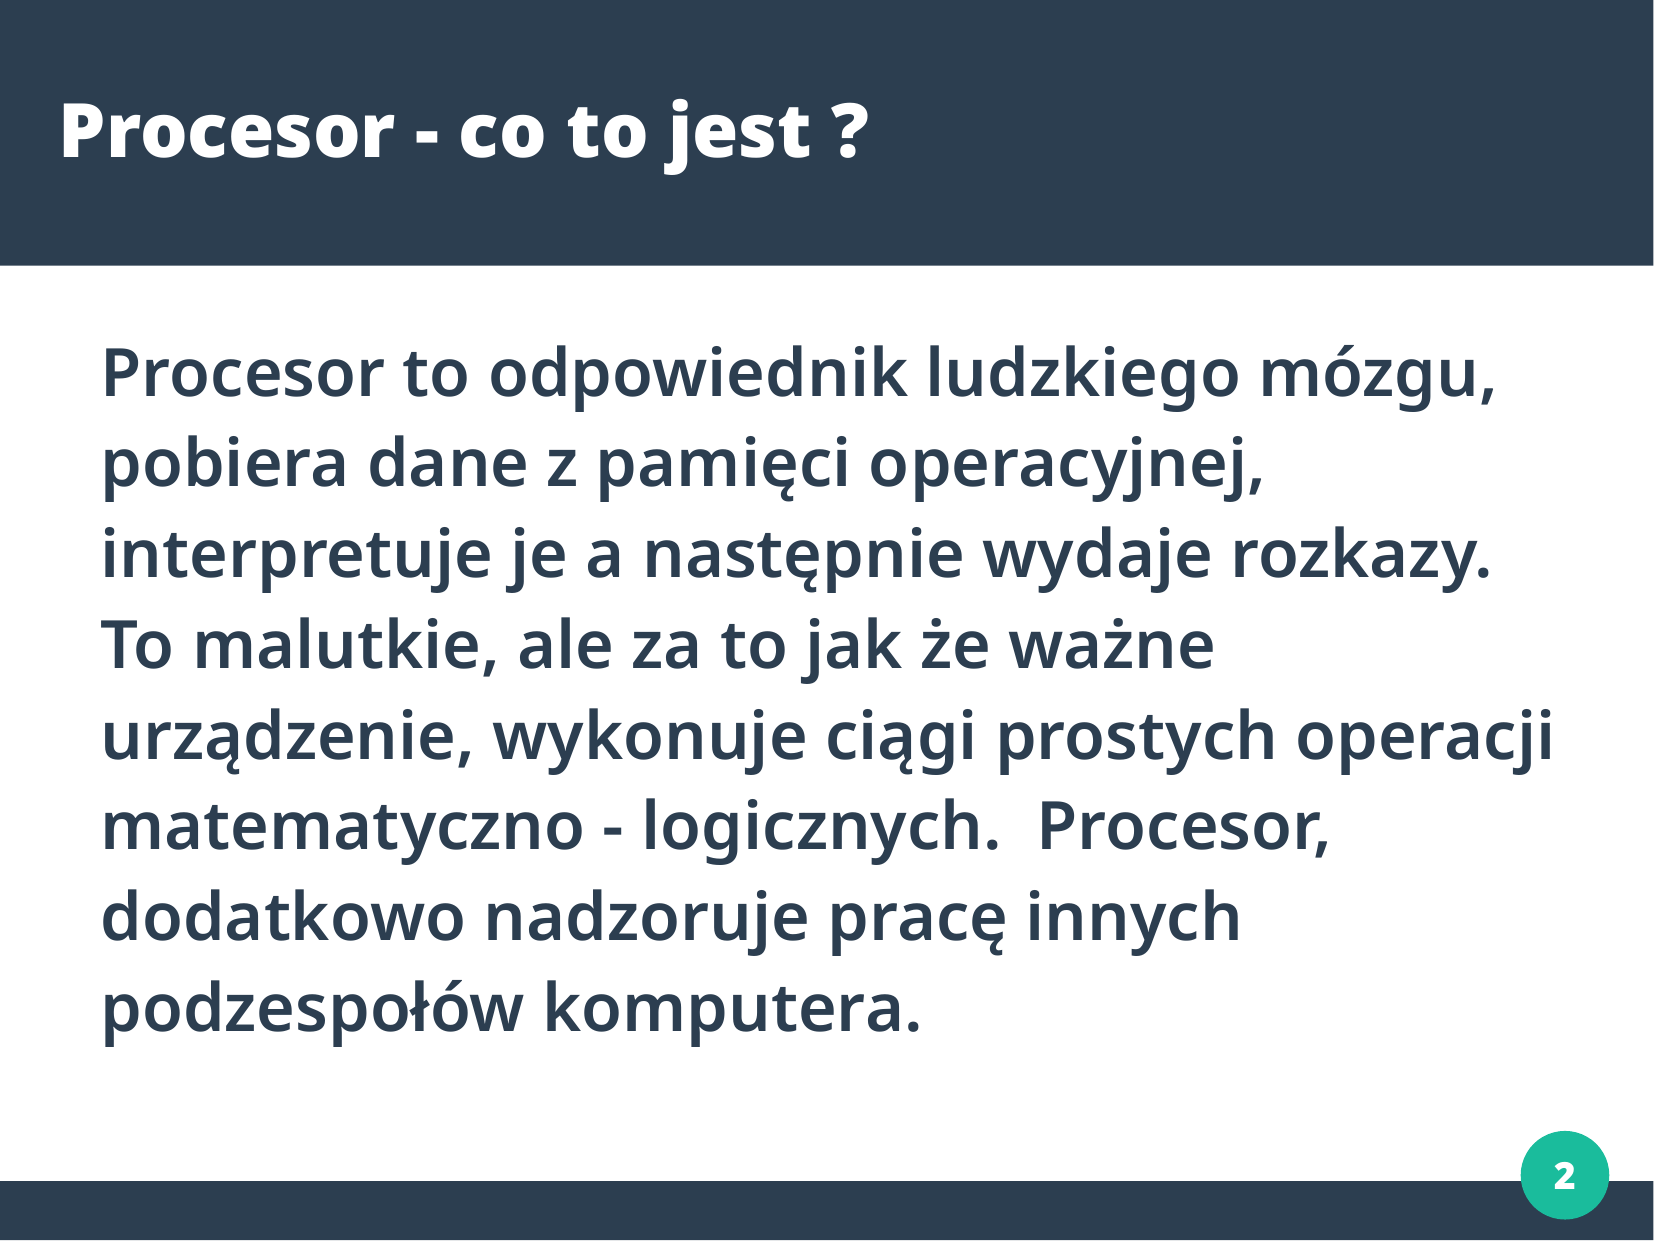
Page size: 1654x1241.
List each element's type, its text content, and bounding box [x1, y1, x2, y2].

title Procesor - co to jest ? [59, 49, 1595, 207]
list Procesor to odpowiednik ludzkiego mózgu, pobiera dane z pamięci operacyjnej, interpretuje je a następnie wydaje rozkazy. To malutkie, ale za to jak że ważne urządzenie, wykonuje ciągi prostych operacji matematyczno - logicznych. Procesor, dodatkowo nadzoruje pracę innych podzespołów komputera. [29, 324, 1565, 1152]
